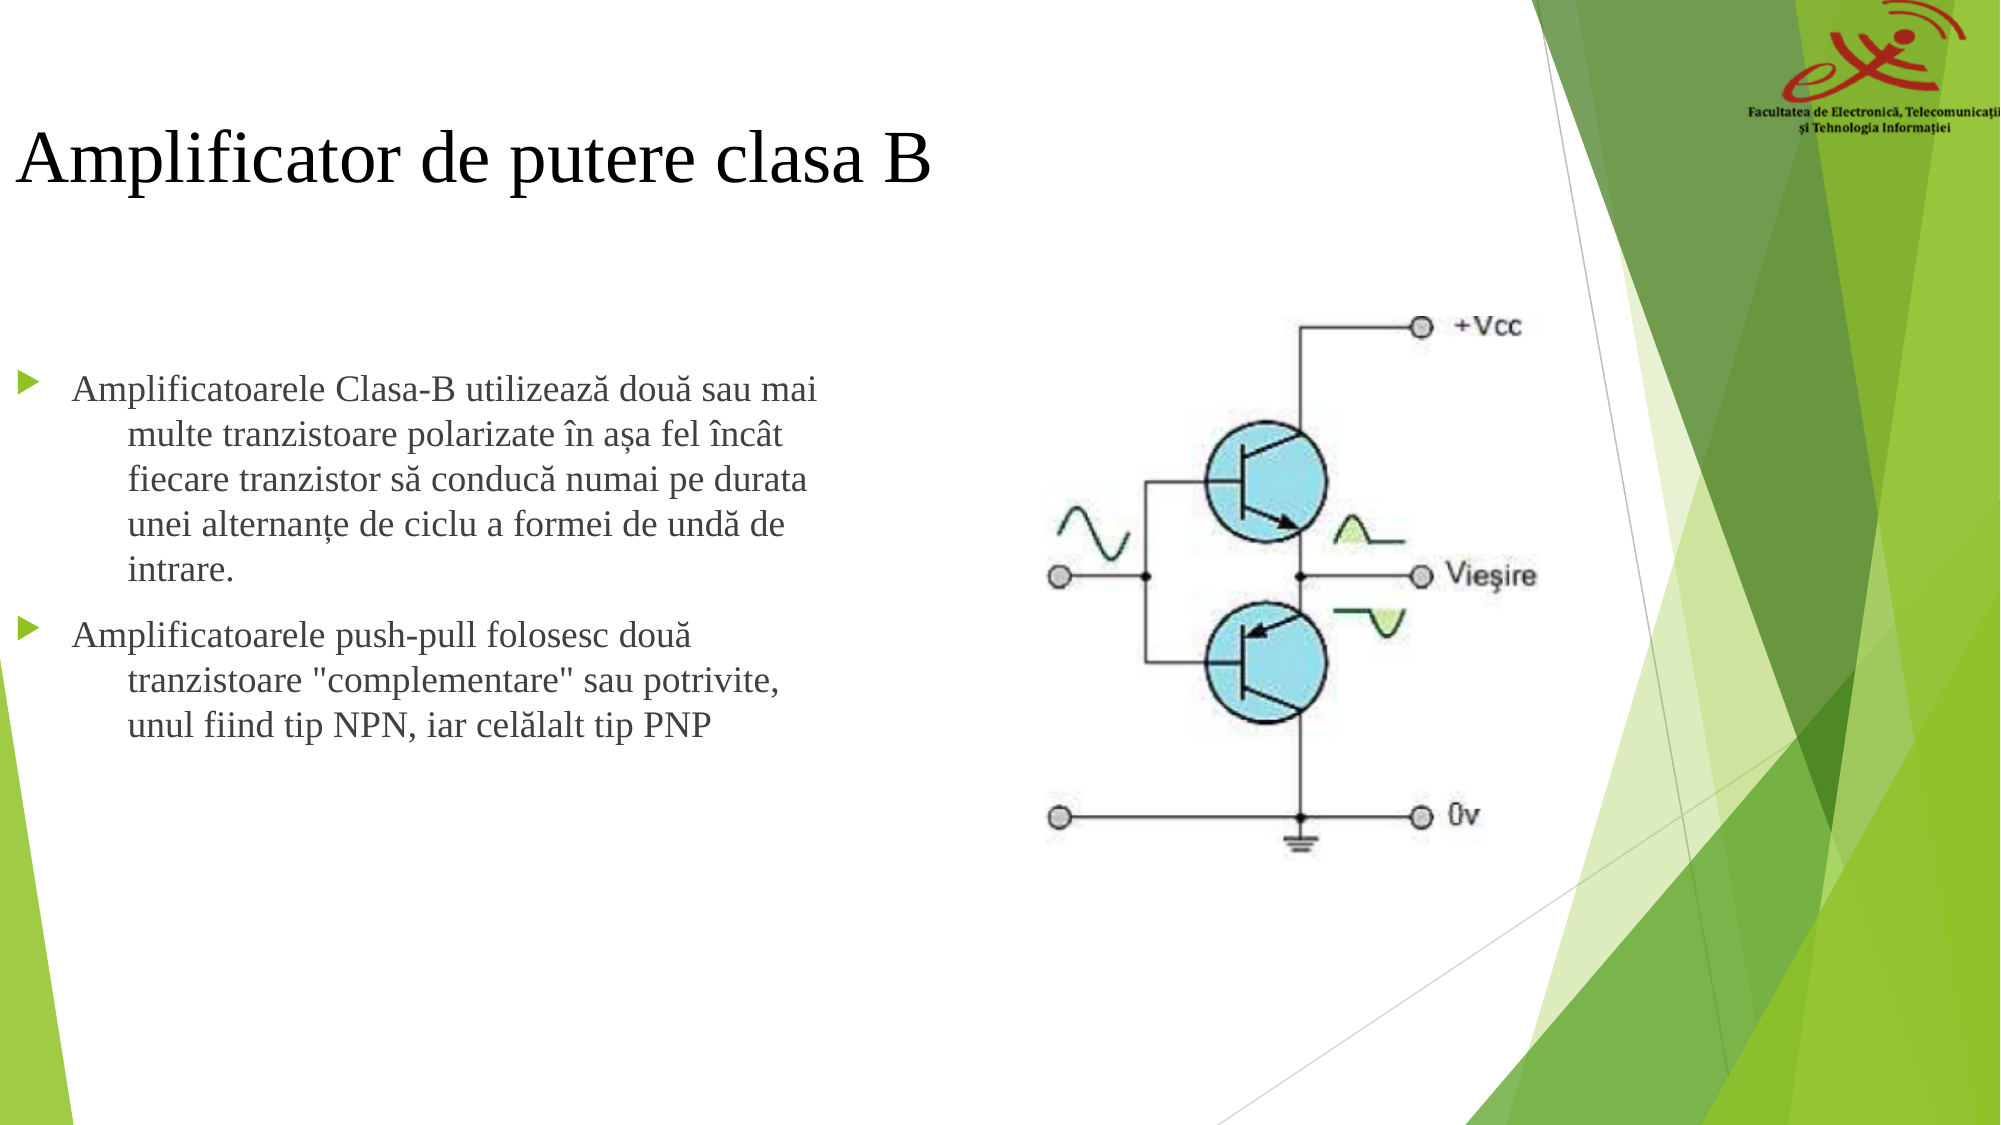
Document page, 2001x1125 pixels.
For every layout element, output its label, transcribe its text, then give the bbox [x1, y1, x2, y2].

picture [1747, 0, 2000, 135]
title Amplificator de putere clasa B [0, 99, 1522, 317]
list Amplificatoarele Clasa-B utilizează două sau mai multe tranzistoare polarizate în așa fel încât fiecare tranzistor să conducă numai pe durata unei alternanțe de ciclu a formei de undă de intrare. Amplificatoarele push-pull folosesc două tranzistoare "complementare" sau potrivite, unul fiind tip NPN, iar celălalt tip PNP [0, 356, 862, 1125]
picture [1025, 316, 1572, 861]
